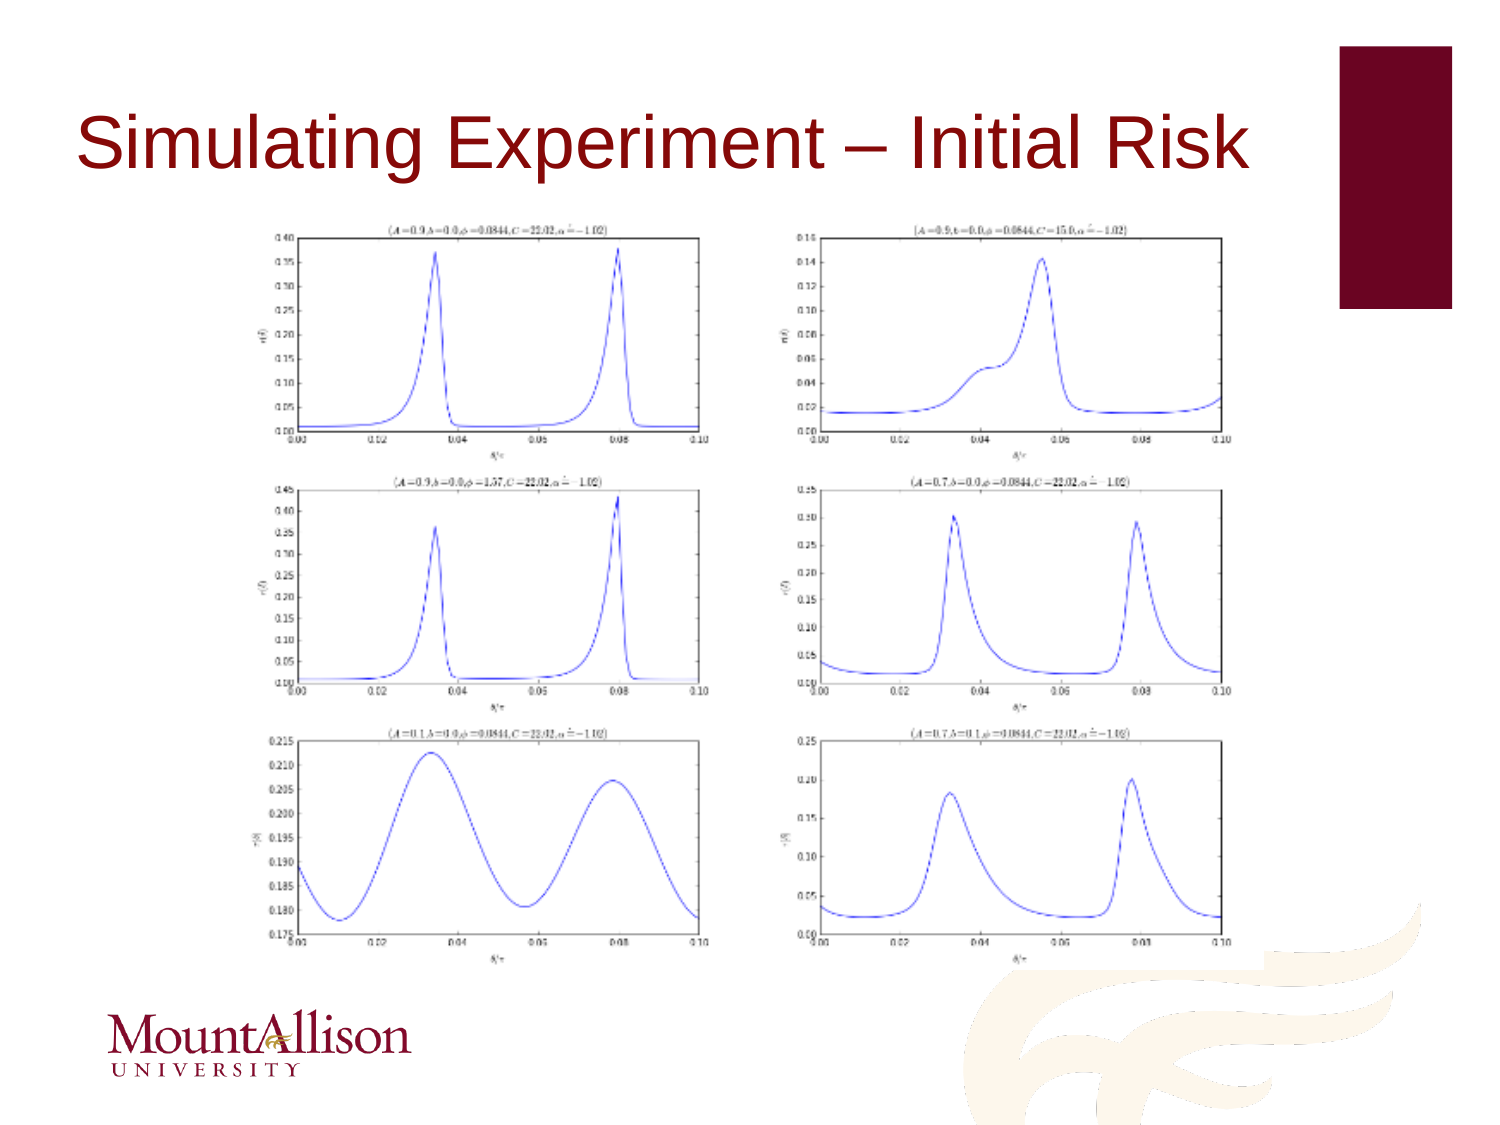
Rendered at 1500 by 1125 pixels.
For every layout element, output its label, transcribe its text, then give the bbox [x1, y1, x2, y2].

title Simulating Experiment – Initial Risk [75, 44, 1425, 233]
picture [107, 212, 1423, 1125]
